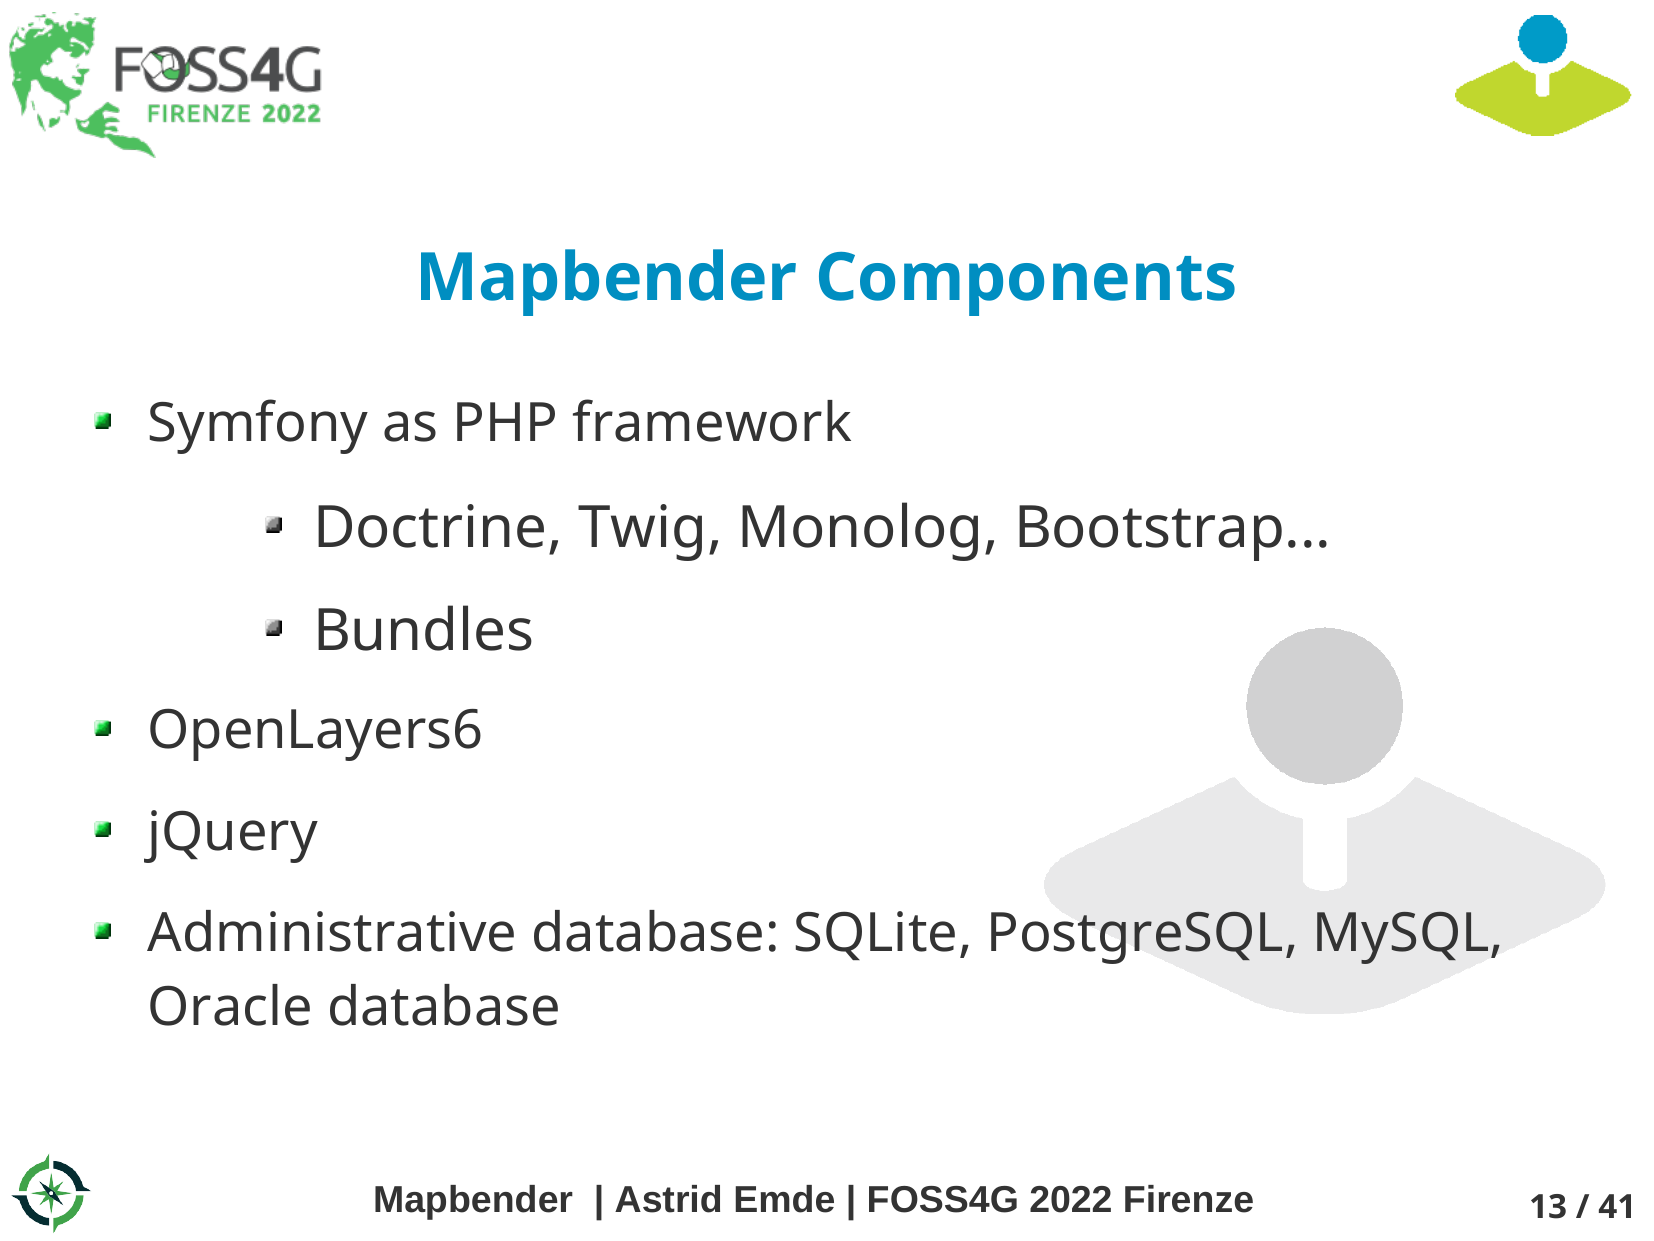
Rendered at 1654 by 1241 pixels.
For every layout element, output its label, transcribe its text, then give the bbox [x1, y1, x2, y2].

picture [0, 12, 376, 158]
picture [1455, 15, 1633, 136]
title Mapbender Components [82, 200, 1571, 349]
list Symfony as PHP framework Doctrine, Twig, Monolog, Bootstrap... Bundles OpenLayers6 jQuery Administrative database: SQLite, PostgreSQL, MySQL, Oracle database [76, 383, 1565, 1203]
picture [10, 1152, 92, 1234]
